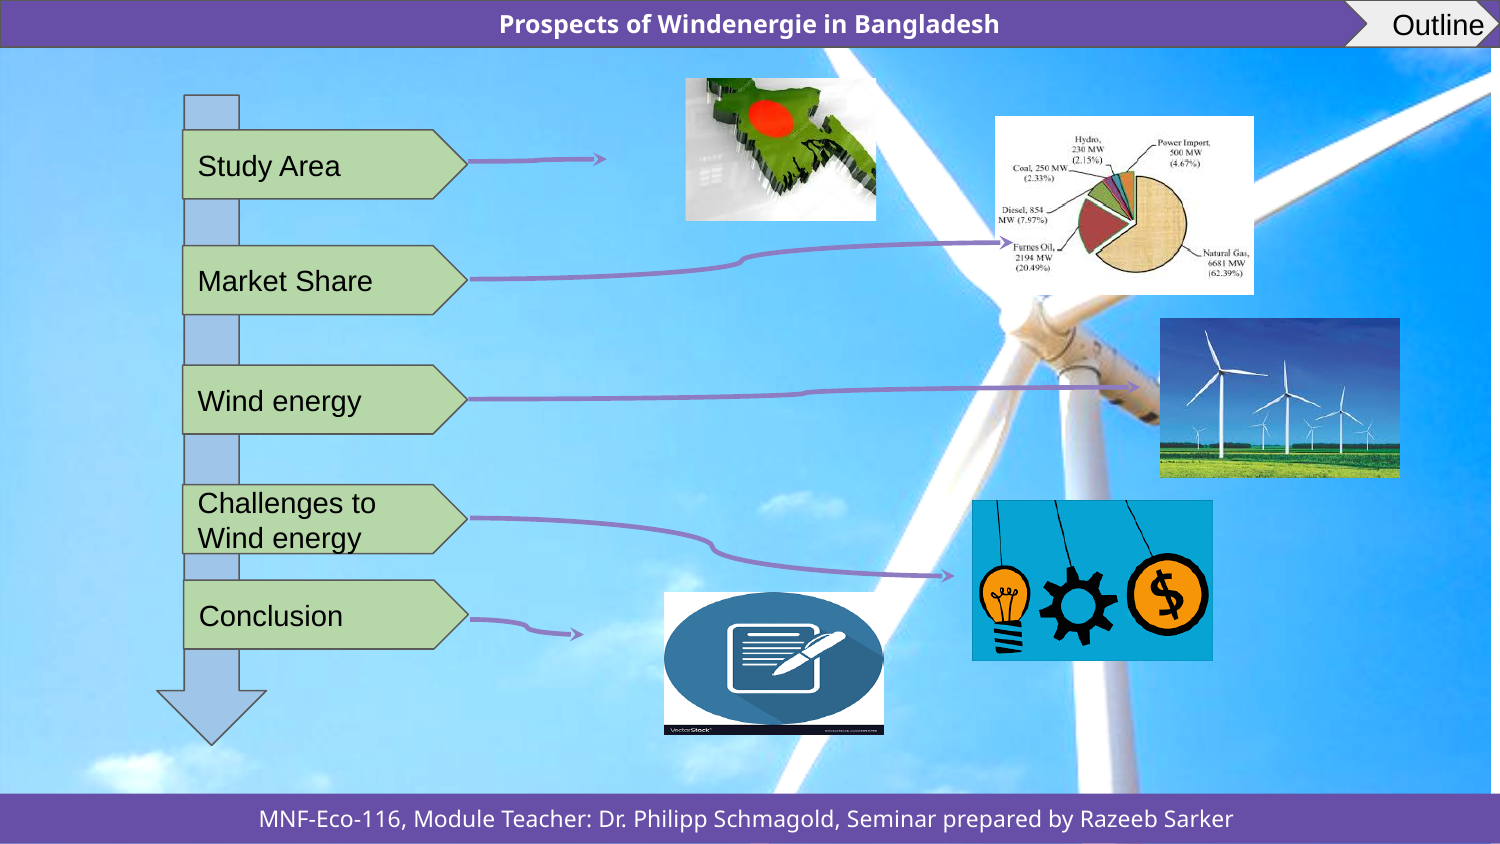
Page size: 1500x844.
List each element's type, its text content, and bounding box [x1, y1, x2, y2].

text_box Wind energy [182, 365, 468, 434]
text_box Market Share [182, 245, 468, 315]
text_box Study Area [182, 129, 468, 199]
picture [0, 48, 1492, 793]
text_box [156, 650, 267, 746]
text_box [184, 95, 240, 129]
text_box [184, 315, 240, 365]
text_box [184, 434, 240, 484]
text_box MNF-Eco-116, Module Teacher: Dr. Philipp Schmagold, Seminar prepared by Razeeb Sarker [0, 793, 1500, 844]
title Outline [1187, 0, 1500, 48]
text_box Conclusion [183, 580, 469, 650]
text_box [184, 554, 240, 580]
text_box Challenges to Wind energy [182, 484, 468, 554]
text_box Prospects of Windenergie in Bangladesh [0, 0, 1187, 48]
text_box [184, 199, 240, 245]
